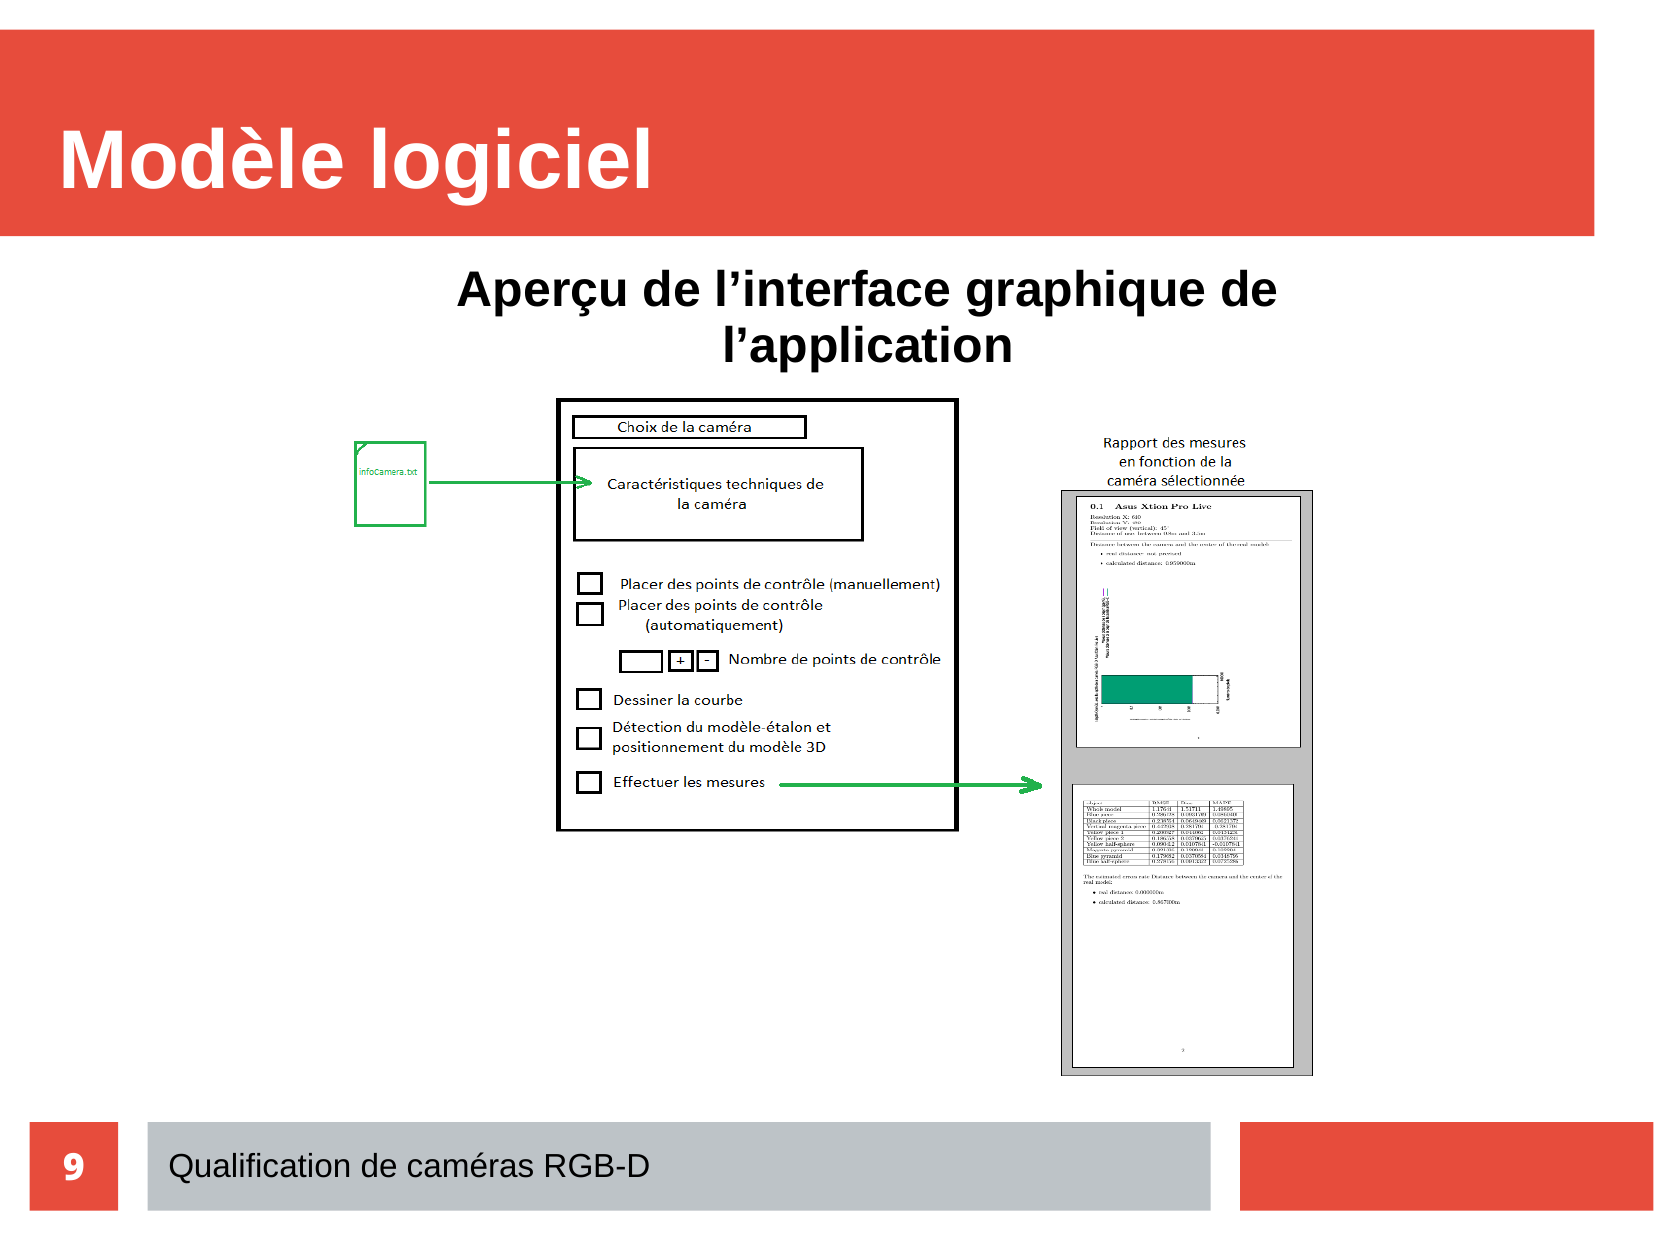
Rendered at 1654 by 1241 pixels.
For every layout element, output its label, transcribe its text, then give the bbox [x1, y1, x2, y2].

text_box Aperçu de l’interface graphique de l’application [295, 254, 1441, 381]
title Modèle logiciel [59, 59, 1595, 207]
picture [325, 381, 1371, 1123]
text_box Qualification de caméras RGB-D [153, 1139, 1642, 1192]
